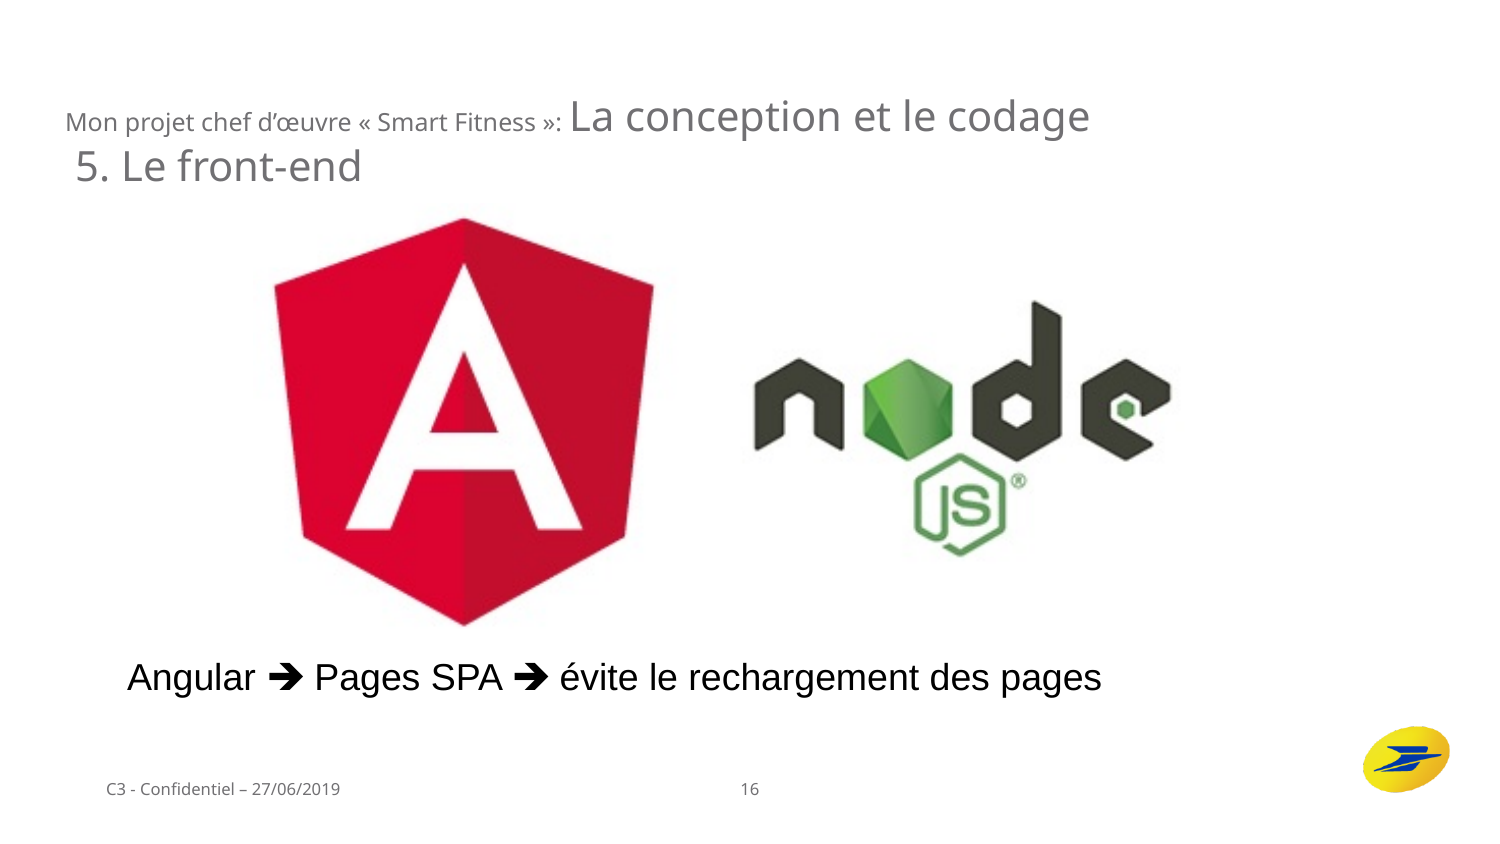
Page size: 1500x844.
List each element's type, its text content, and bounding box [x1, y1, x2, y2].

title Mon projet chef d’œuvre « Smart Fitness »: La conception et le codage 5. Le front-end [64, 89, 1500, 169]
text_box Angular  Pages SPA  évite le rechargement des pages [112, 645, 1118, 705]
picture [253, 203, 1199, 641]
picture [1346, 702, 1465, 821]
